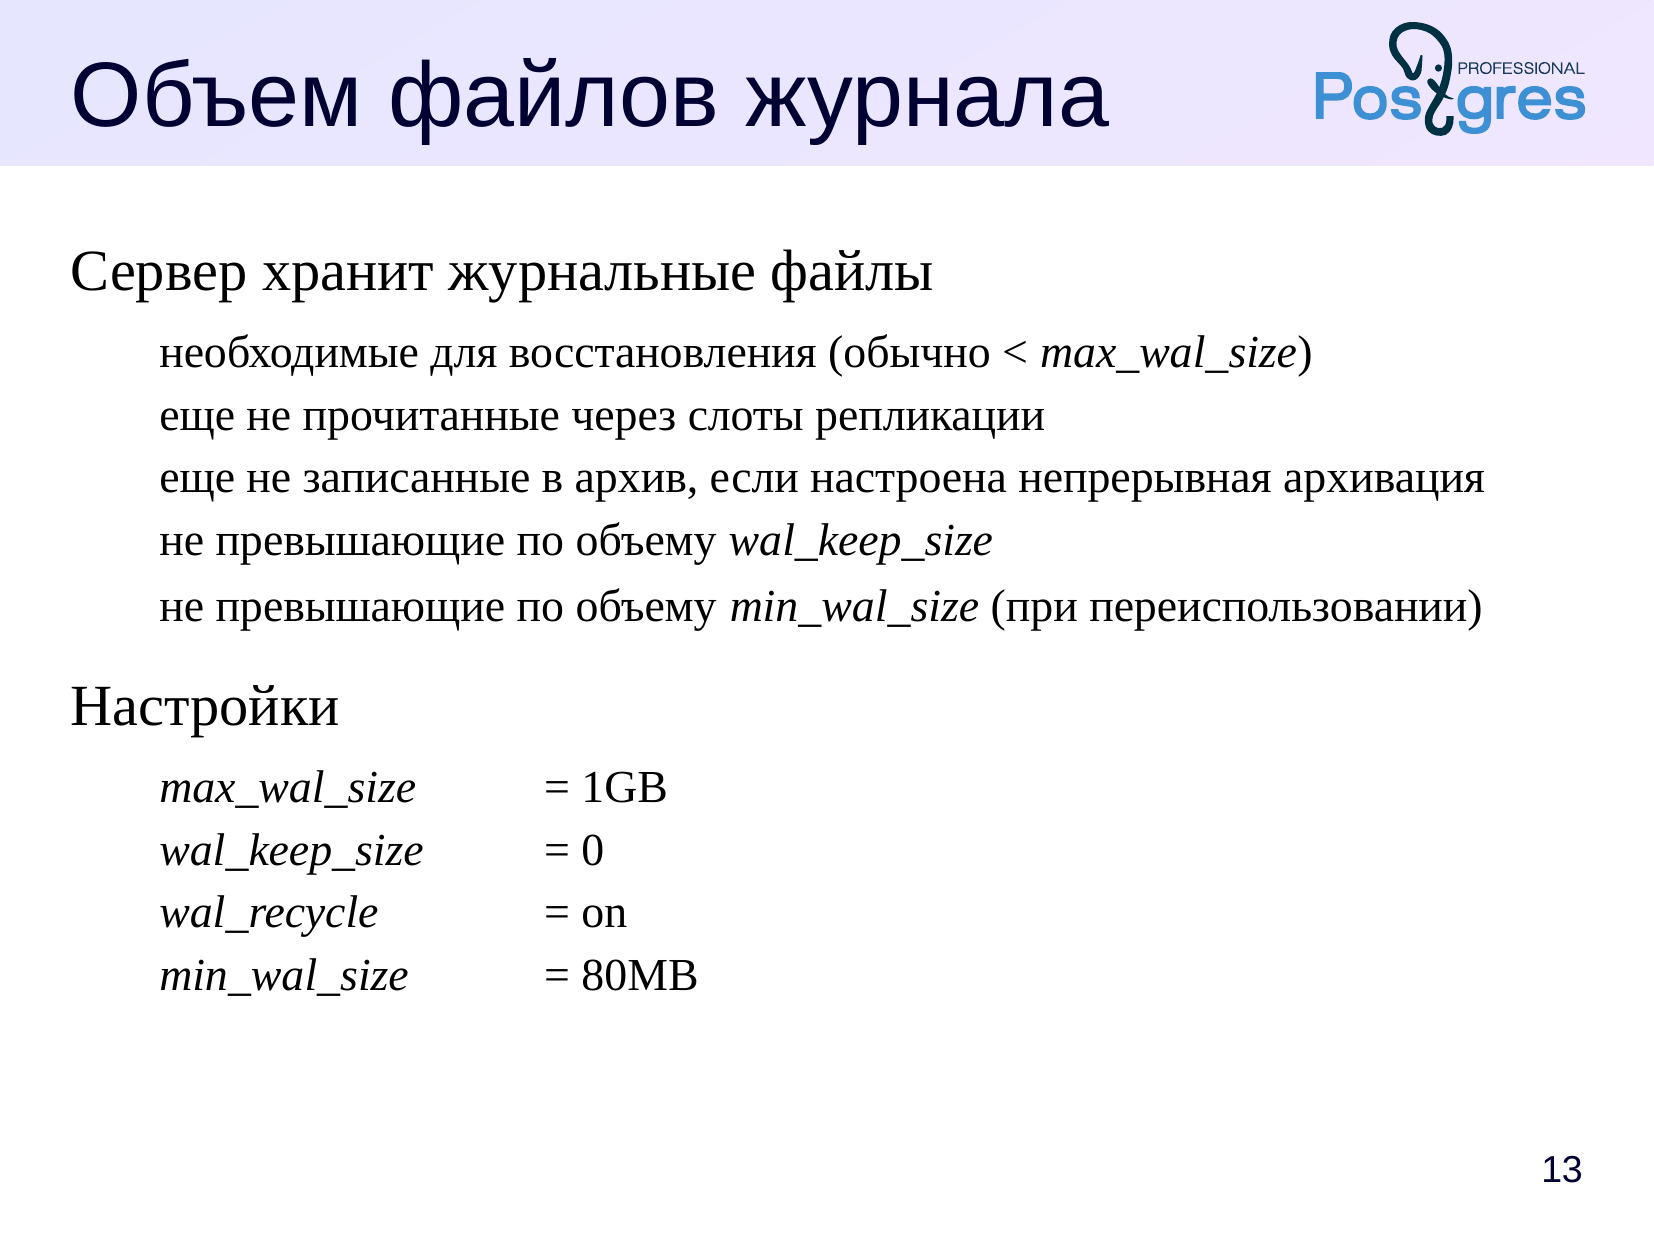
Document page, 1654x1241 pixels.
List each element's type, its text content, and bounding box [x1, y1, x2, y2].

title Объем файлов журнала [70, 43, 1273, 147]
list Сервер хранит журнальные файлы необходимые для восстановления (обычно < max_wal_size) еще не прочитанные через слоты репликации еще не записанные в архив, если настроена непрерывная архивация не превышающие по объему wal_keep_size не превышающие по объему min_wal_size (при переиспользовании) Настройки max_wal_size = 1GB wal_keep_size = 0 wal_recycle = on min_wal_size = 80MB [70, 238, 1583, 1141]
